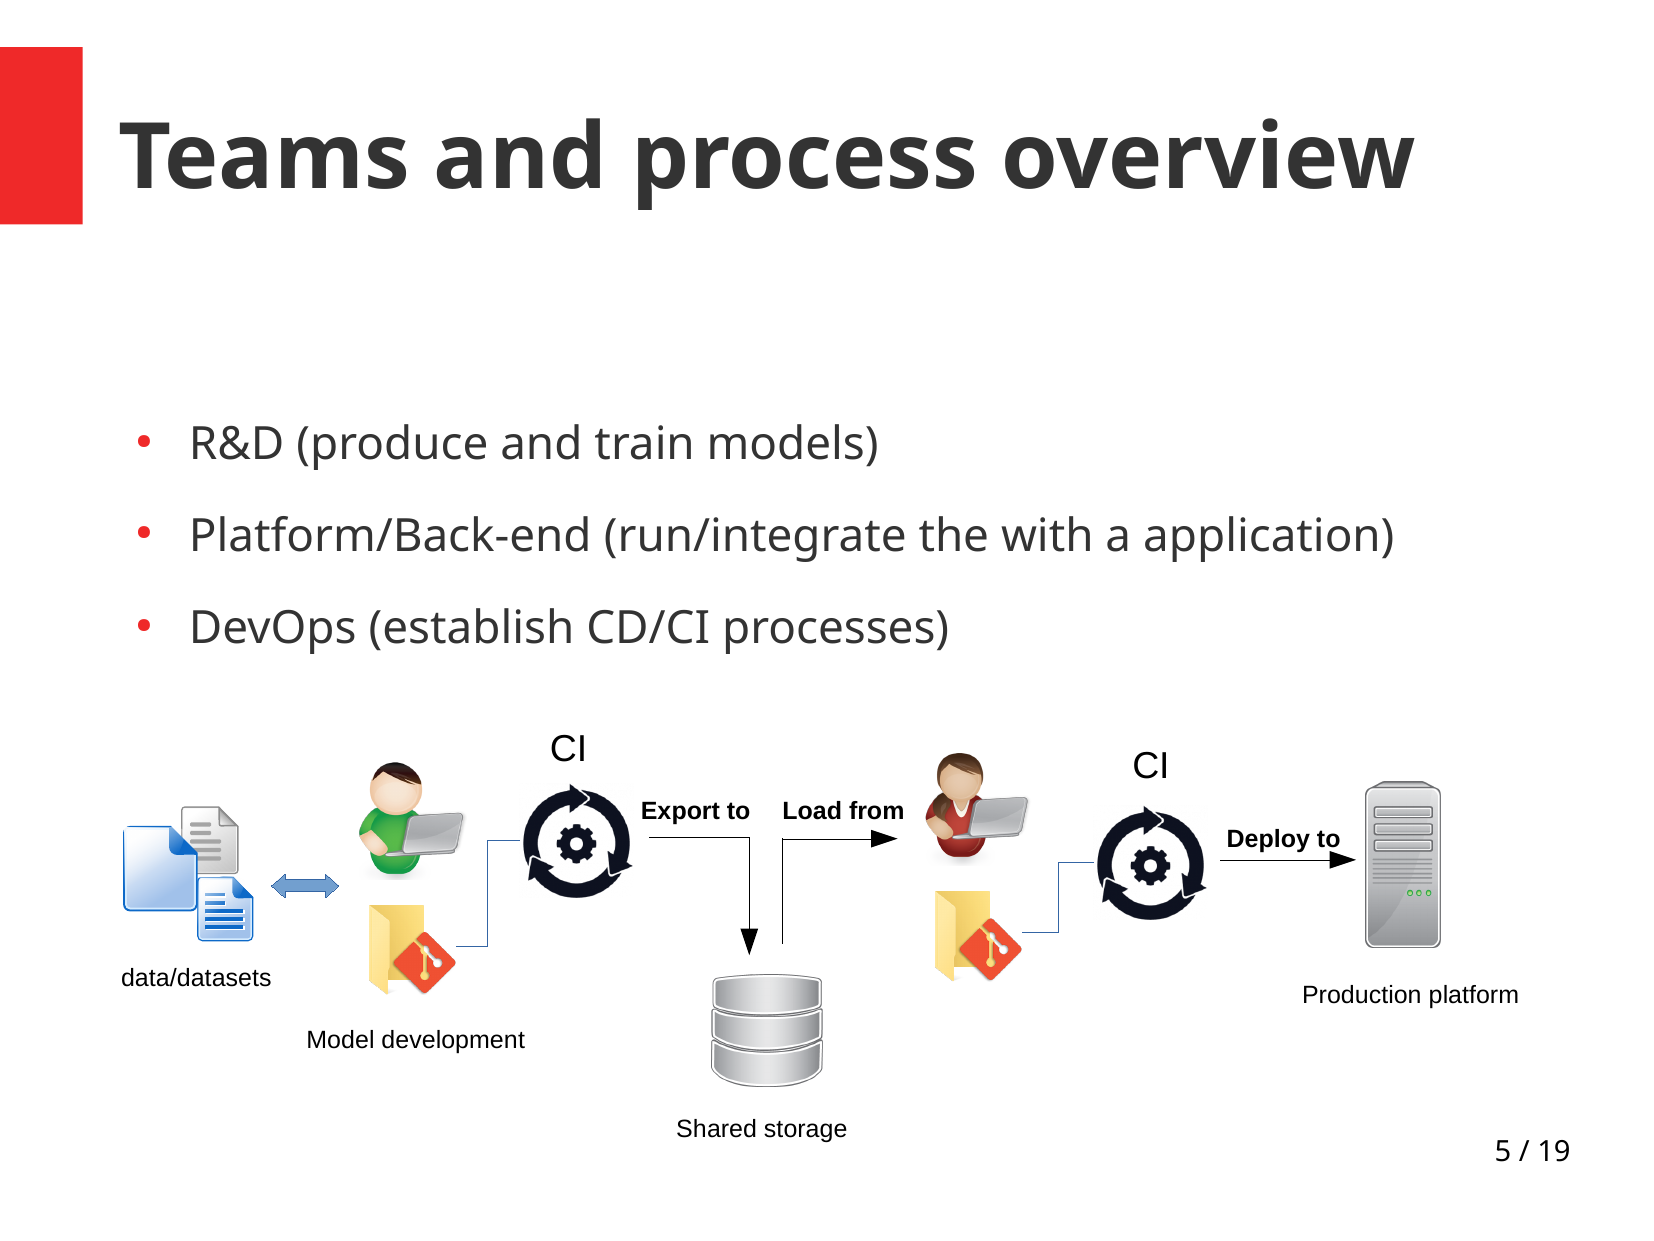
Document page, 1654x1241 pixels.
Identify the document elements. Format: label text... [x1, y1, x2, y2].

text_box Export to [634, 789, 767, 832]
text_box Deploy to [1211, 817, 1366, 861]
picture [106, 797, 260, 945]
picture [1365, 781, 1441, 948]
picture [519, 783, 634, 898]
text_box CI [1117, 736, 1185, 794]
picture [354, 755, 469, 880]
text_box data/datasets [106, 956, 296, 1004]
title Teams and process overview [118, 45, 1571, 260]
text_box Model development [291, 1018, 544, 1062]
list R&D (produce and train models) Platform/Back-end (run/integrate the with a application) DevOps (establish CD/CI processes) [118, 318, 1536, 638]
text_box Shared storage [661, 1106, 875, 1150]
text_box [271, 874, 339, 898]
text_box Load from [767, 789, 922, 832]
text_box Production platform [1287, 972, 1536, 1016]
picture [1093, 805, 1208, 920]
picture [711, 974, 823, 1087]
picture [350, 893, 457, 1000]
text_box CI [535, 720, 603, 778]
picture [916, 746, 1035, 866]
picture [916, 879, 1023, 986]
